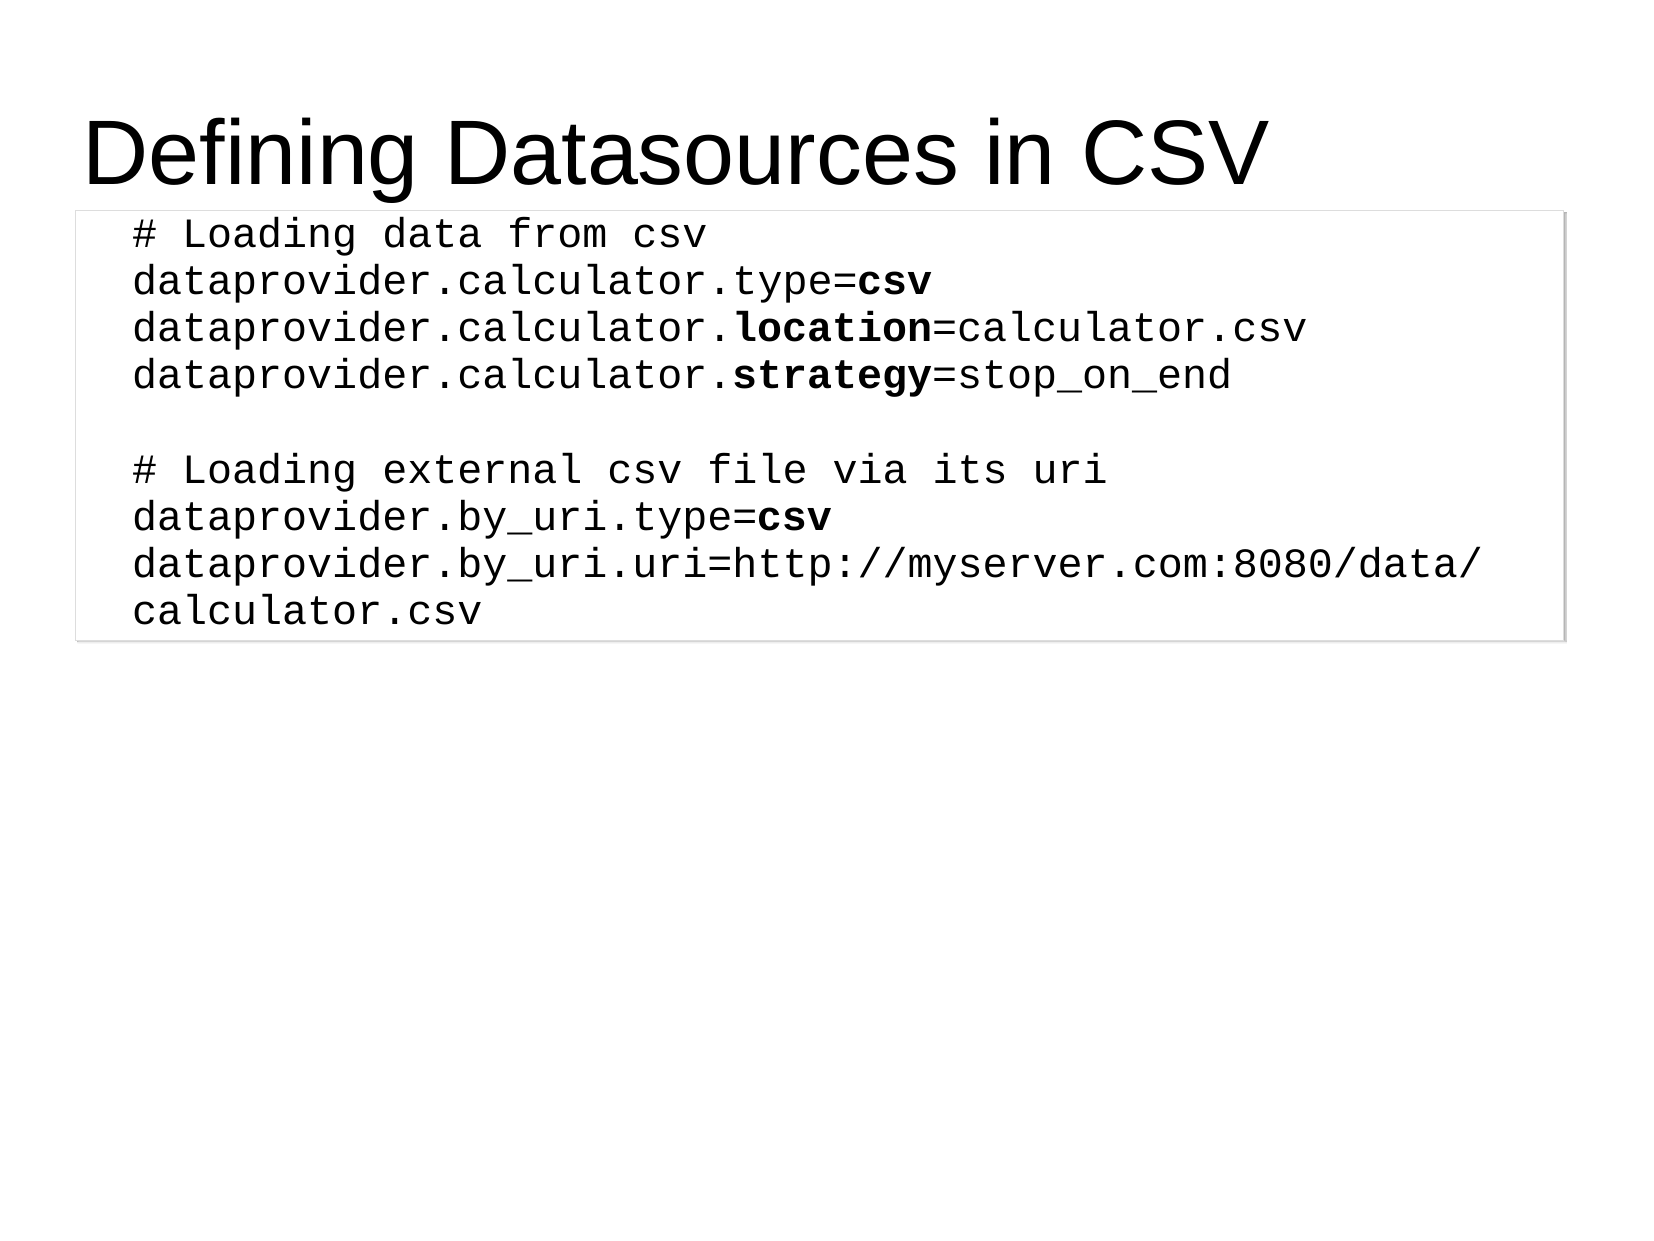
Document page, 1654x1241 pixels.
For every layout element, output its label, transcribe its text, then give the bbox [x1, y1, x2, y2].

subtitle # Loading data from csv dataprovider.calculator.type=csv dataprovider.calculator.location=calculator.csv dataprovider.calculator.strategy=stop_on_end # Loading external csv file via its uri dataprovider.by_uri.type=csv dataprovider.by_uri.uri=http://myserver.com:8080/data/calculator.csv [75, 210, 1564, 641]
title Defining Datasources in CSV [82, 49, 1571, 257]
